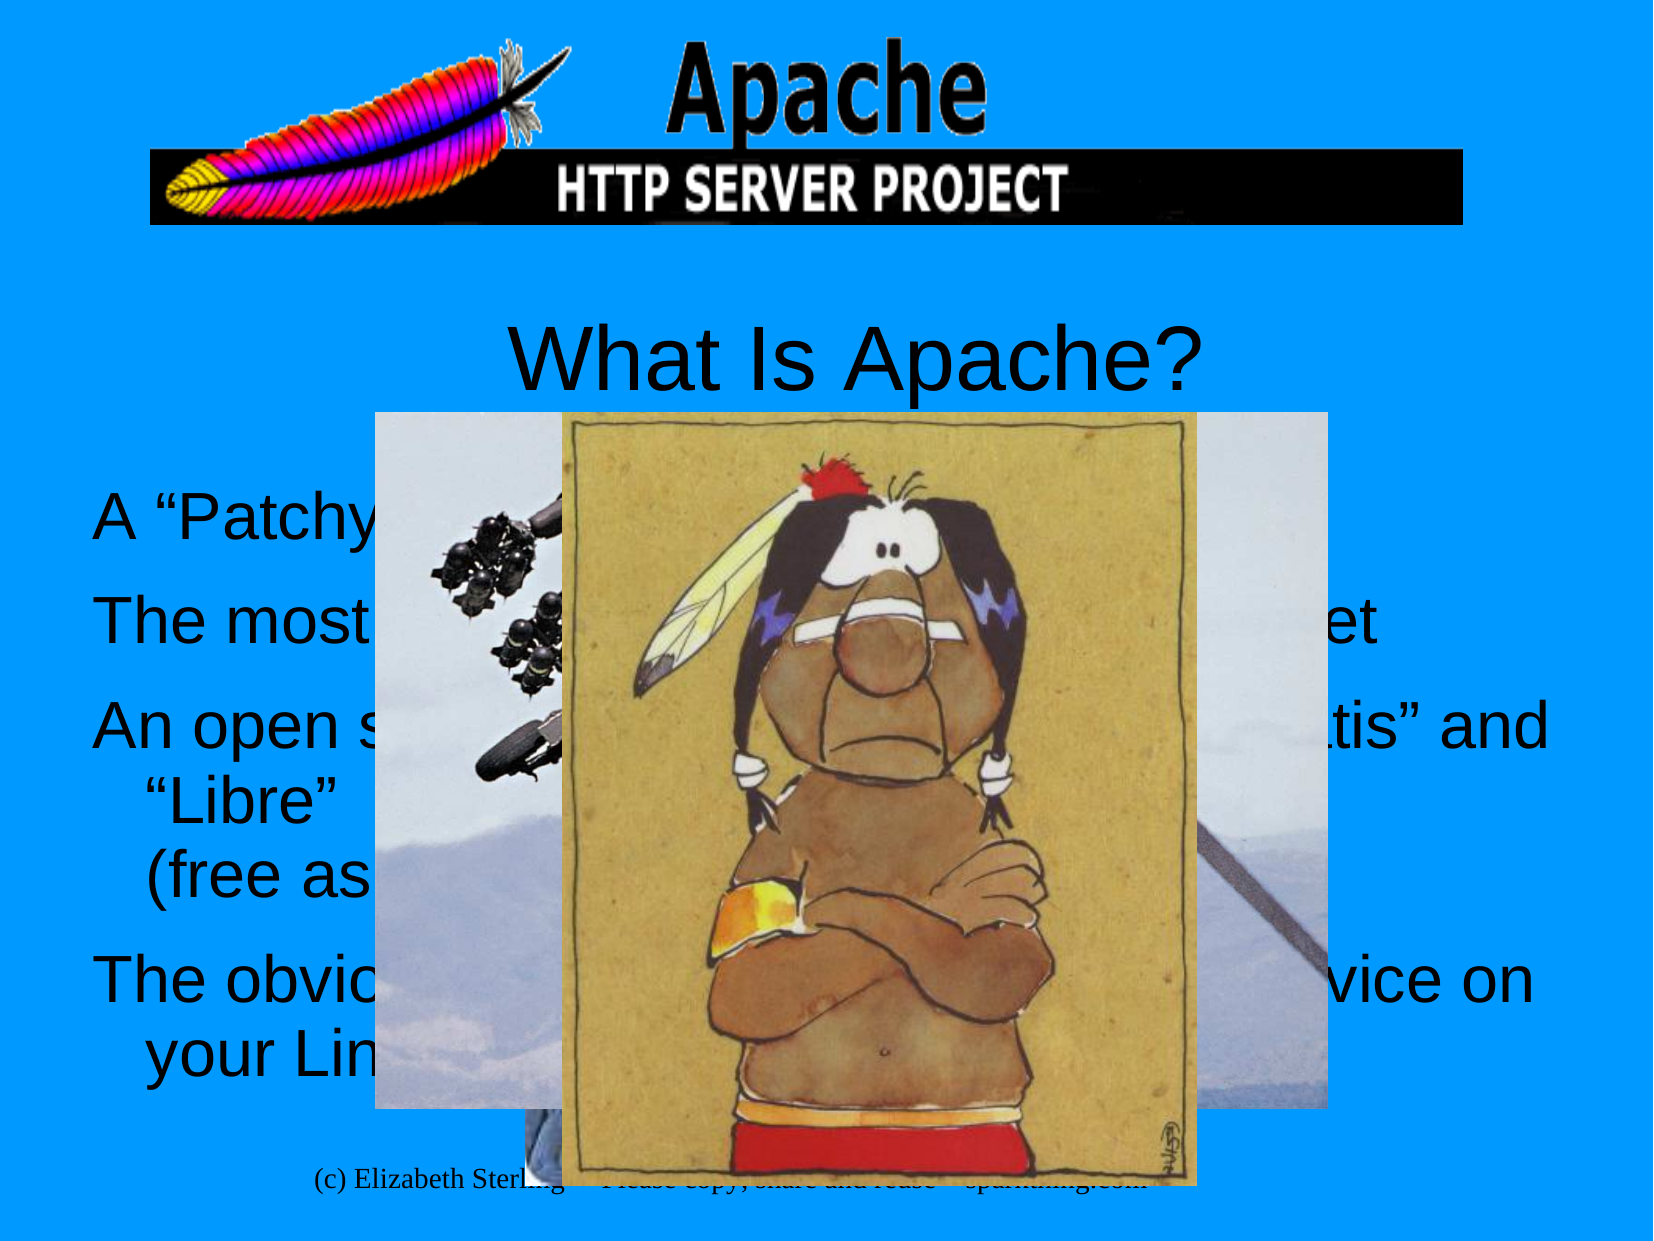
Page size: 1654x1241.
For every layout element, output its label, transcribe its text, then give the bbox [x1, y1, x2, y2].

title What Is Apache? [112, 262, 1601, 455]
picture [375, 412, 1328, 1186]
list A “Patchy” Web Server The most common HTTP server on the 'Net An open source project which is both “Gratis” and “Libre” (free as in beer and free as in speech) The obvious choice for running a Web service on your Linux box at home or work. [75, 479, 375, 1092]
list A “Patchy” Web Server The most common HTTP server on the 'Net An open source project which is both “Gratis” and “Libre” (free as in beer and free as in speech) The obvious choice for running a Web service on your Linux box at home or work. [1328, 479, 1563, 1092]
picture [150, 37, 1463, 226]
text_box [1050, 1162, 1613, 1234]
